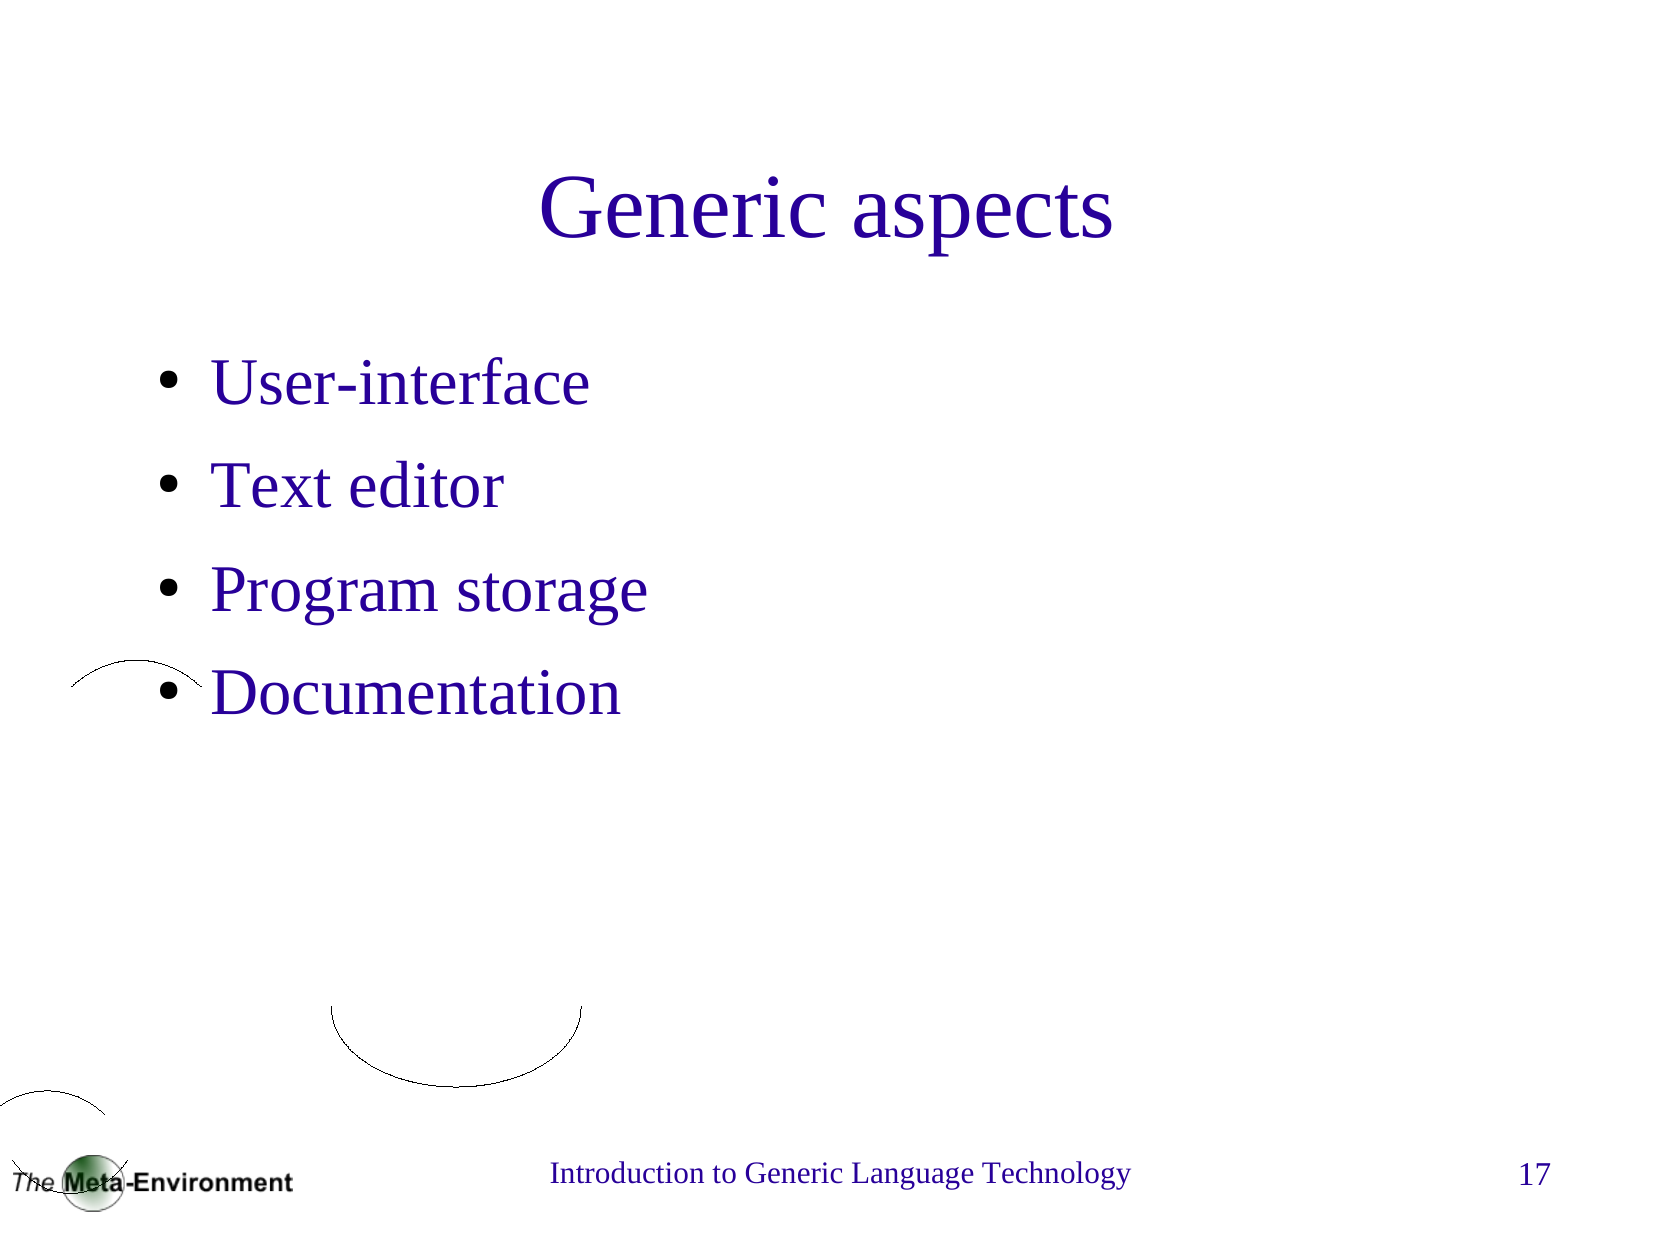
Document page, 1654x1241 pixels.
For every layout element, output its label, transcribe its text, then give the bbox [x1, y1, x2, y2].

title Generic aspects [121, 102, 1534, 311]
list User-interface Text editor Program storage Documentation [121, 344, 1534, 1127]
picture [13, 1155, 293, 1212]
